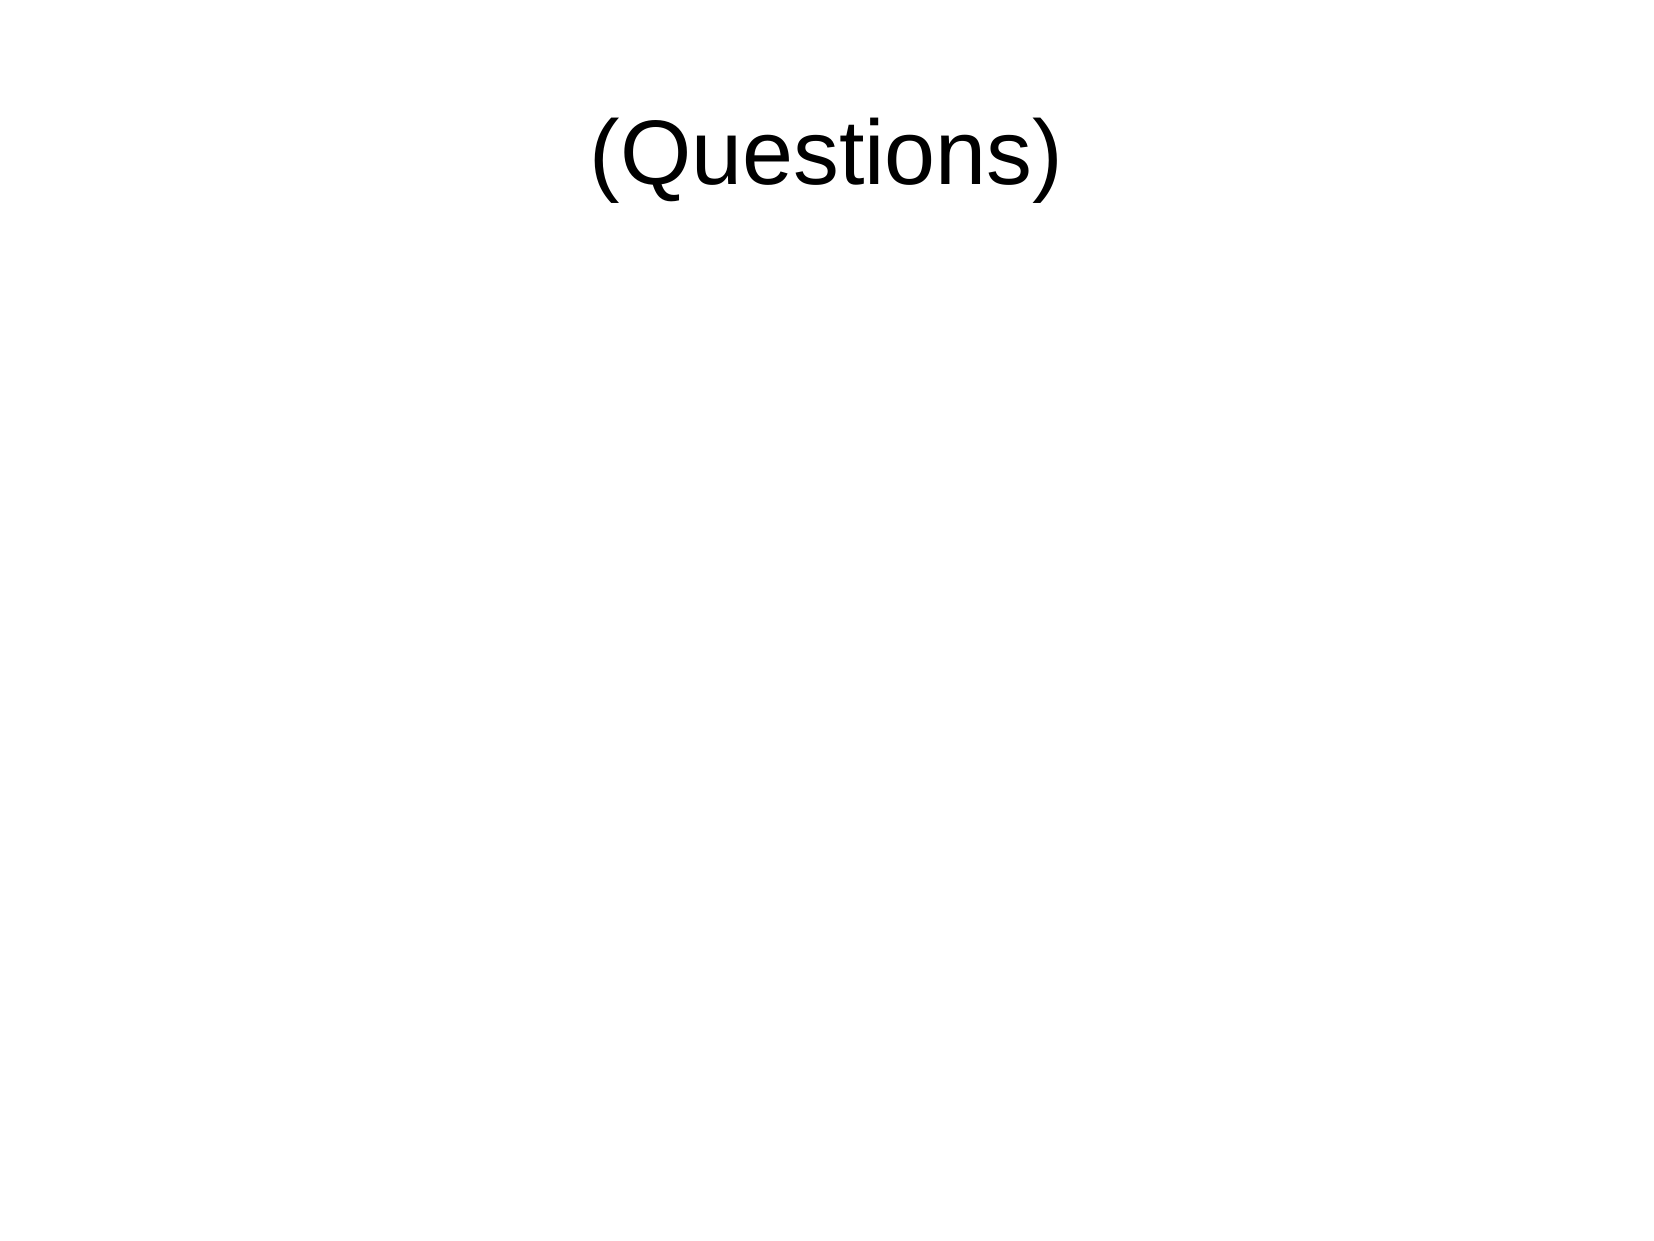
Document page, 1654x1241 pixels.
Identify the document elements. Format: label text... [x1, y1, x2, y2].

title (Questions) [82, 49, 1571, 257]
